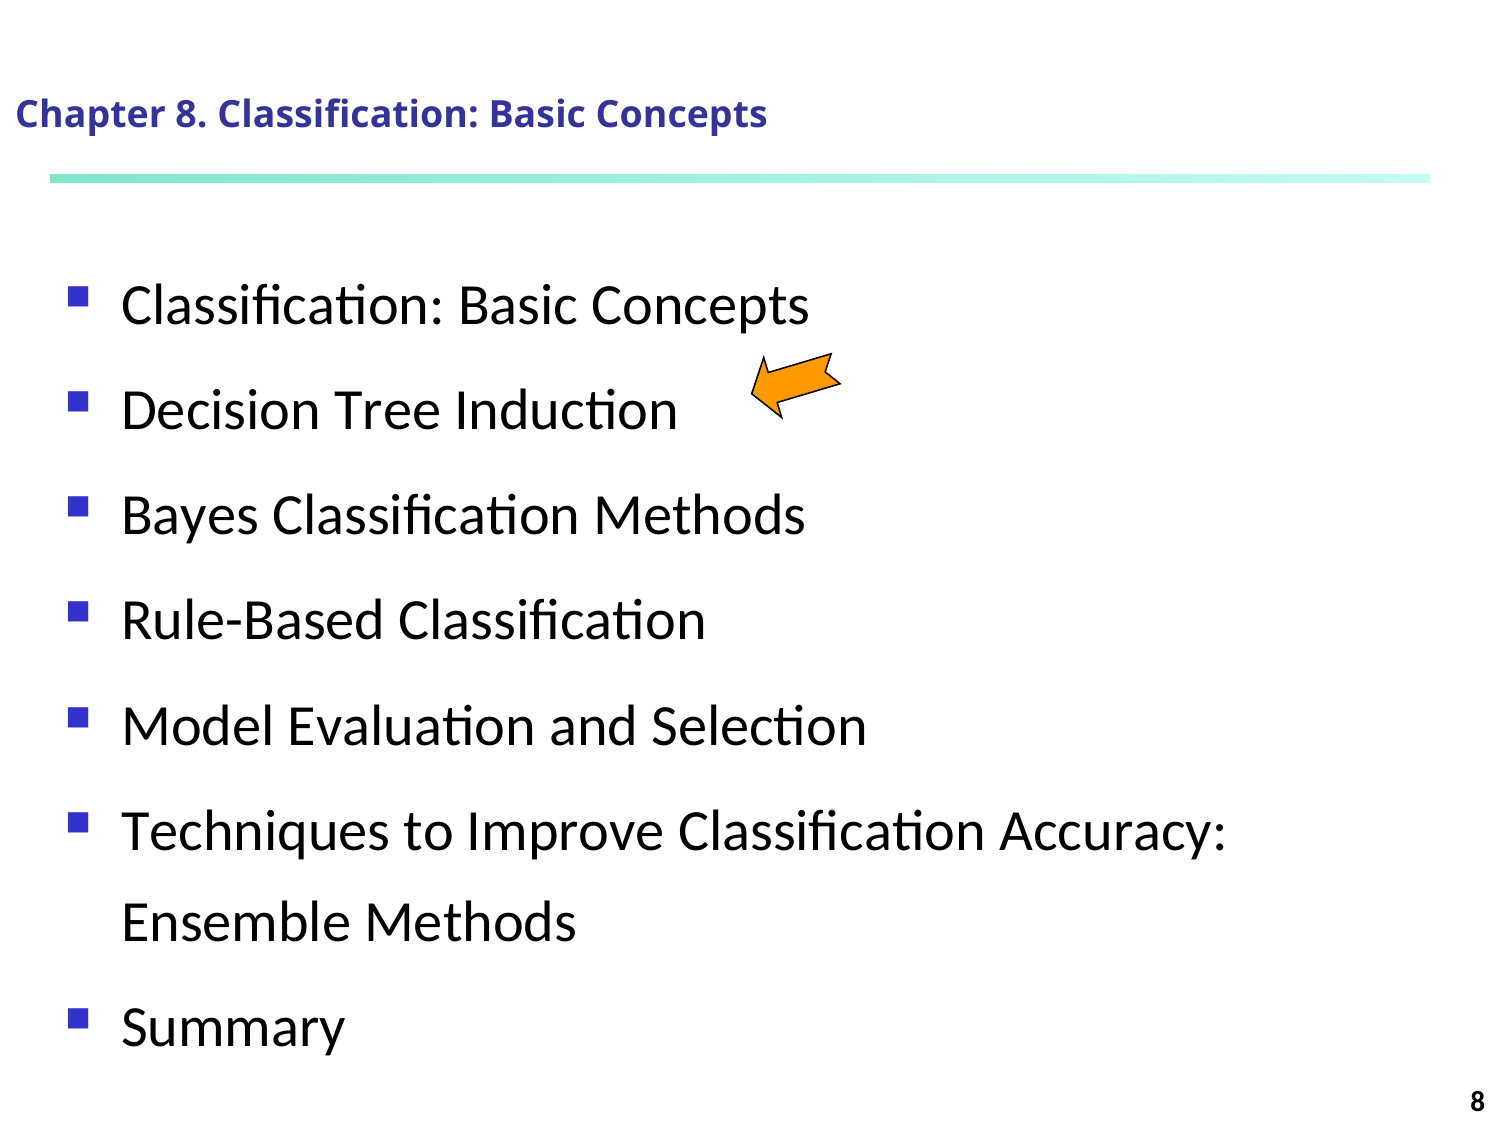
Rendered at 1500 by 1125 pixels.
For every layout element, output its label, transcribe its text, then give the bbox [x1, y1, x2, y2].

text_box [751, 353, 841, 418]
title Chapter 8. Classification: Basic Concepts [0, 62, 1500, 163]
list Classification: Basic Concepts Decision Tree Induction Bayes Classification Methods Rule-Based Classification Model Evaluation and Selection Techniques to Improve Classification Accuracy: Ensemble Methods Summary [49, 237, 1425, 1075]
text_box <number> [1187, 1062, 1500, 1125]
